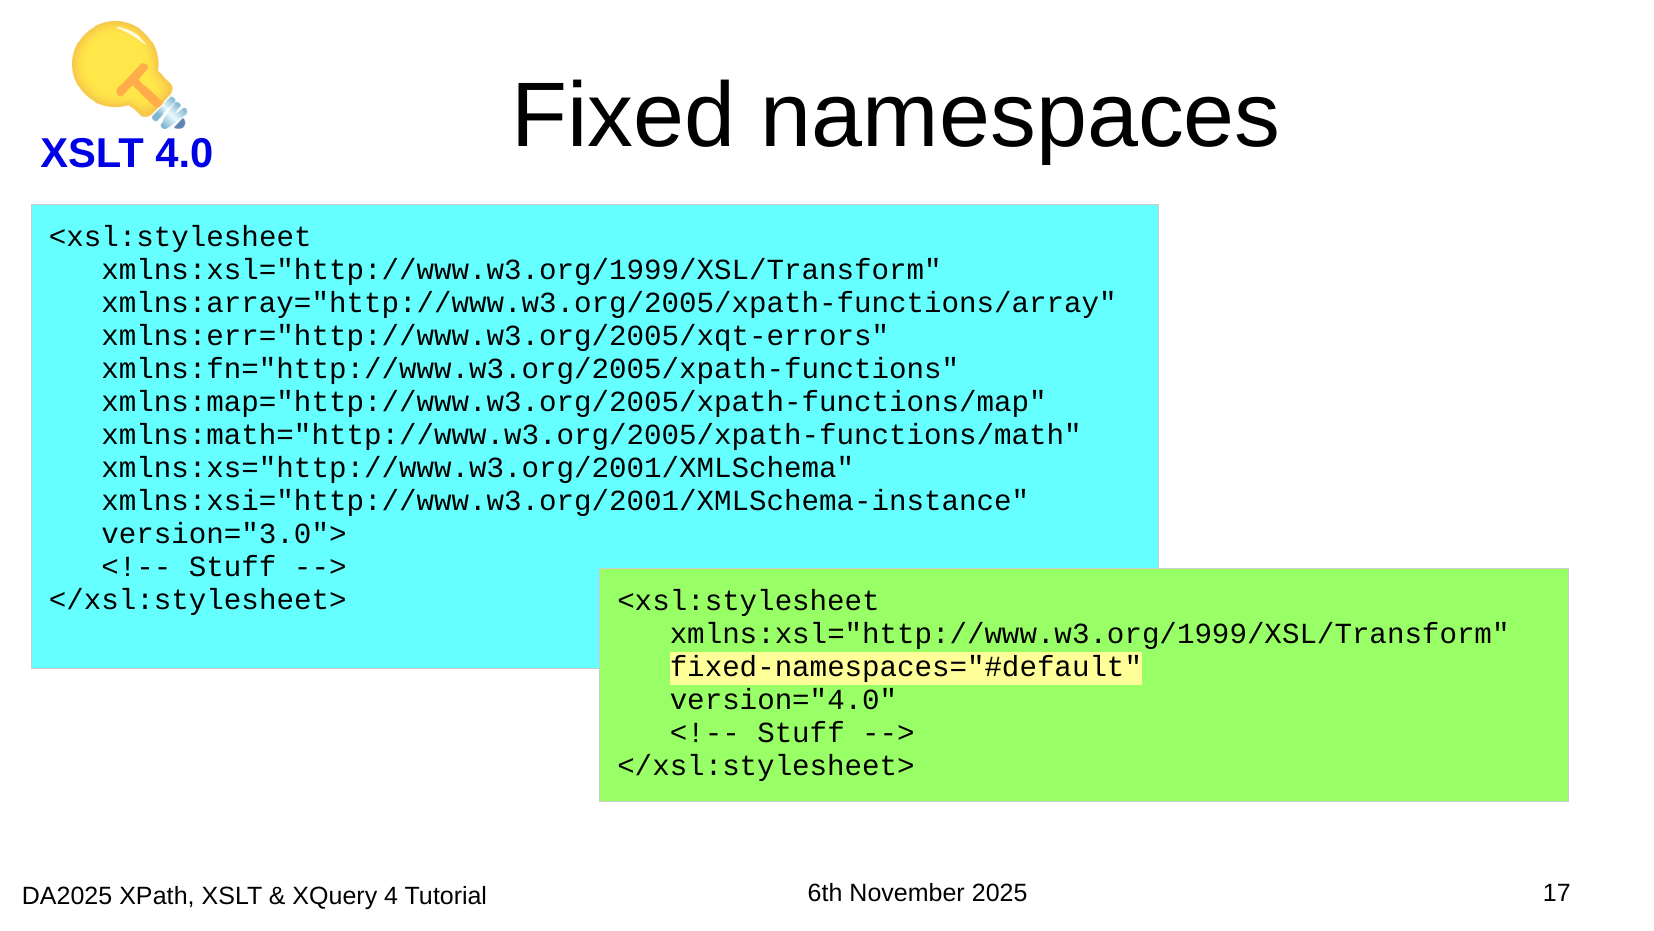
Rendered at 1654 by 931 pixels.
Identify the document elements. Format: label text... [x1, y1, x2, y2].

text_box <xsl:stylesheet xmlns:xsl="http://www.w3.org/1999/XSL/Transform" xmlns:array="http://www.w3.org/2005/xpath-functions/array" xmlns:err="http://www.w3.org/2005/xqt-errors" xmlns:fn="http://www.w3.org/2005/xpath-functions" xmlns:map="http://www.w3.org/2005/xpath-functions/map" xmlns:math="http://www.w3.org/2005/xpath-functions/math" xmlns:xs="http://www.w3.org/2001/XMLSchema" xmlns:xsi="http://www.w3.org/2001/XMLSchema-instance" version="3.0"> <!-- Stuff --> </xsl:stylesheet> [31, 204, 1159, 669]
picture [72, 21, 187, 129]
title Fixed namespaces [222, 37, 1571, 193]
text_box <xsl:stylesheet xmlns:xsl="http://www.w3.org/1999/XSL/Transform" fixed-namespaces="#default" version="4.0" <!-- Stuff --> </xsl:stylesheet> [599, 568, 1569, 802]
